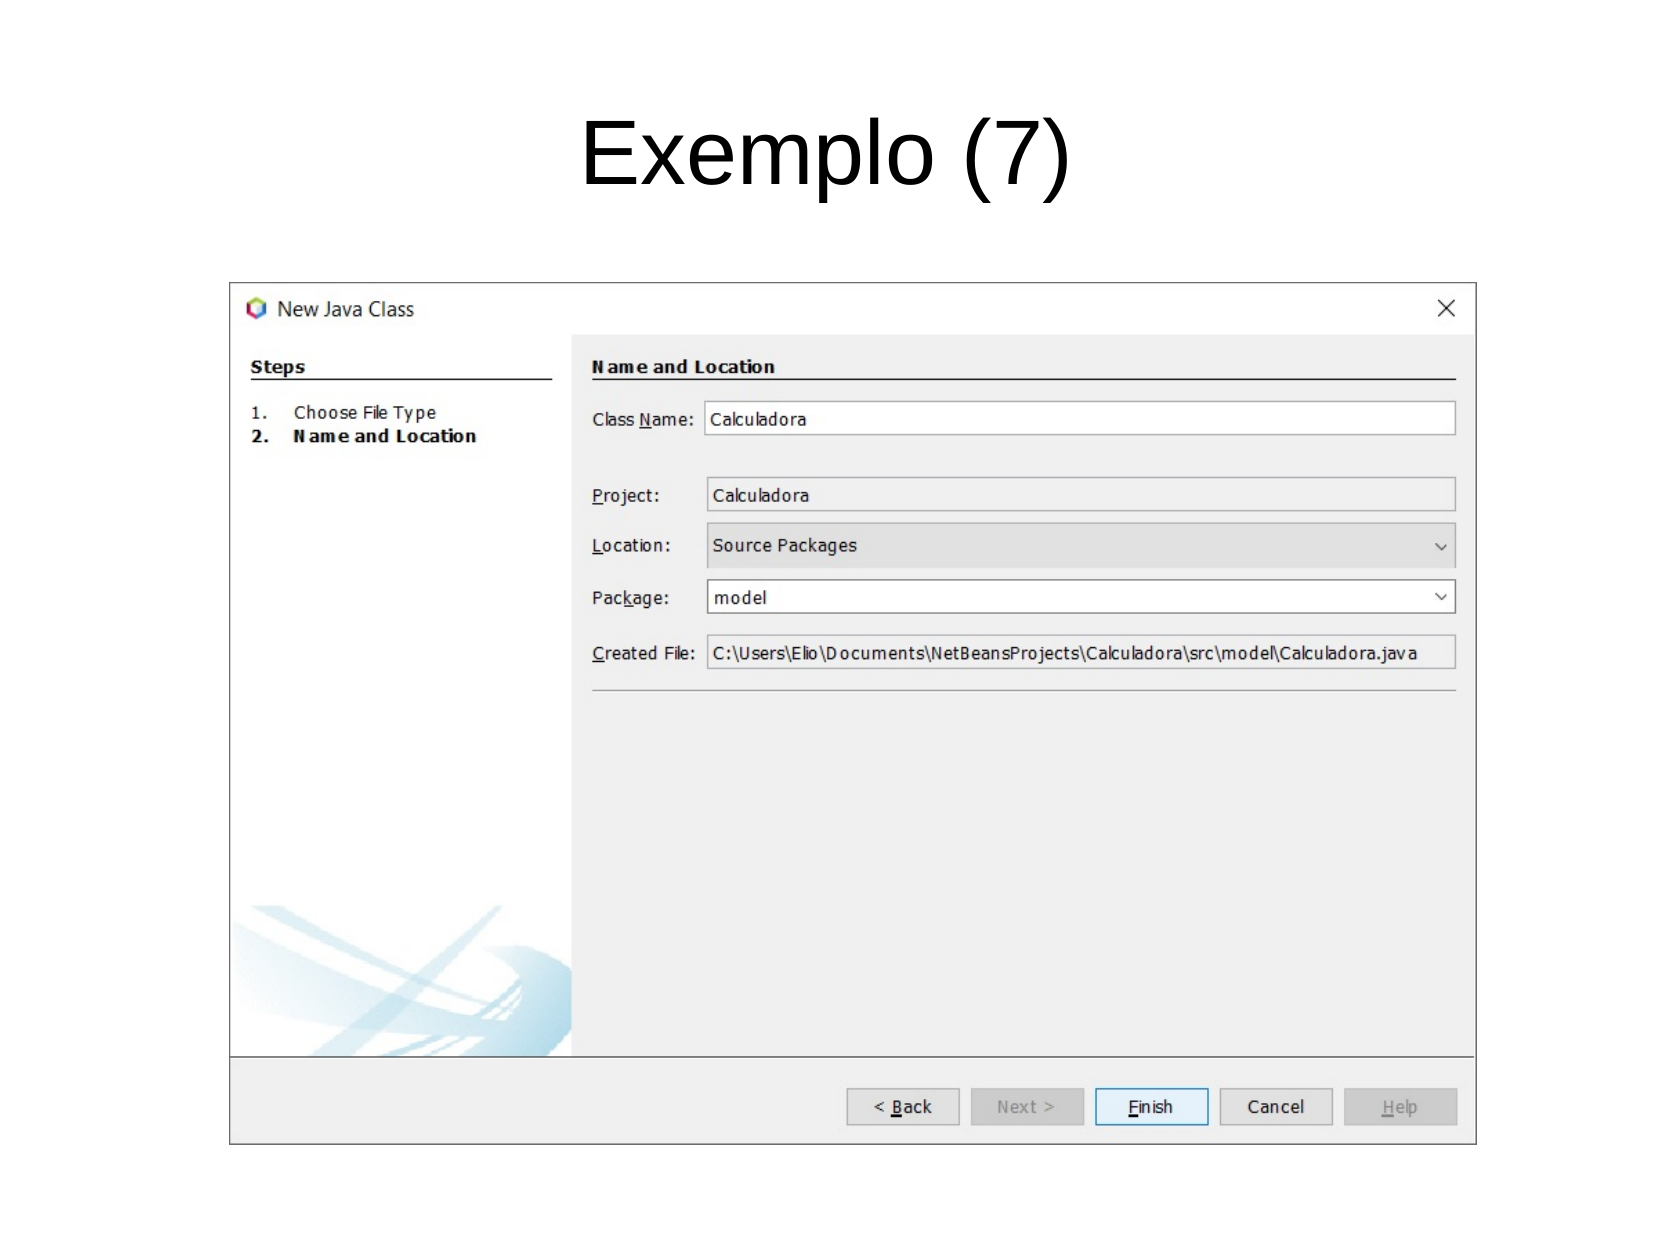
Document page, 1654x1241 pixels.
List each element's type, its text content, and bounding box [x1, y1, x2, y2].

picture [229, 282, 1477, 1145]
title Exemplo (7) [82, 49, 1571, 257]
